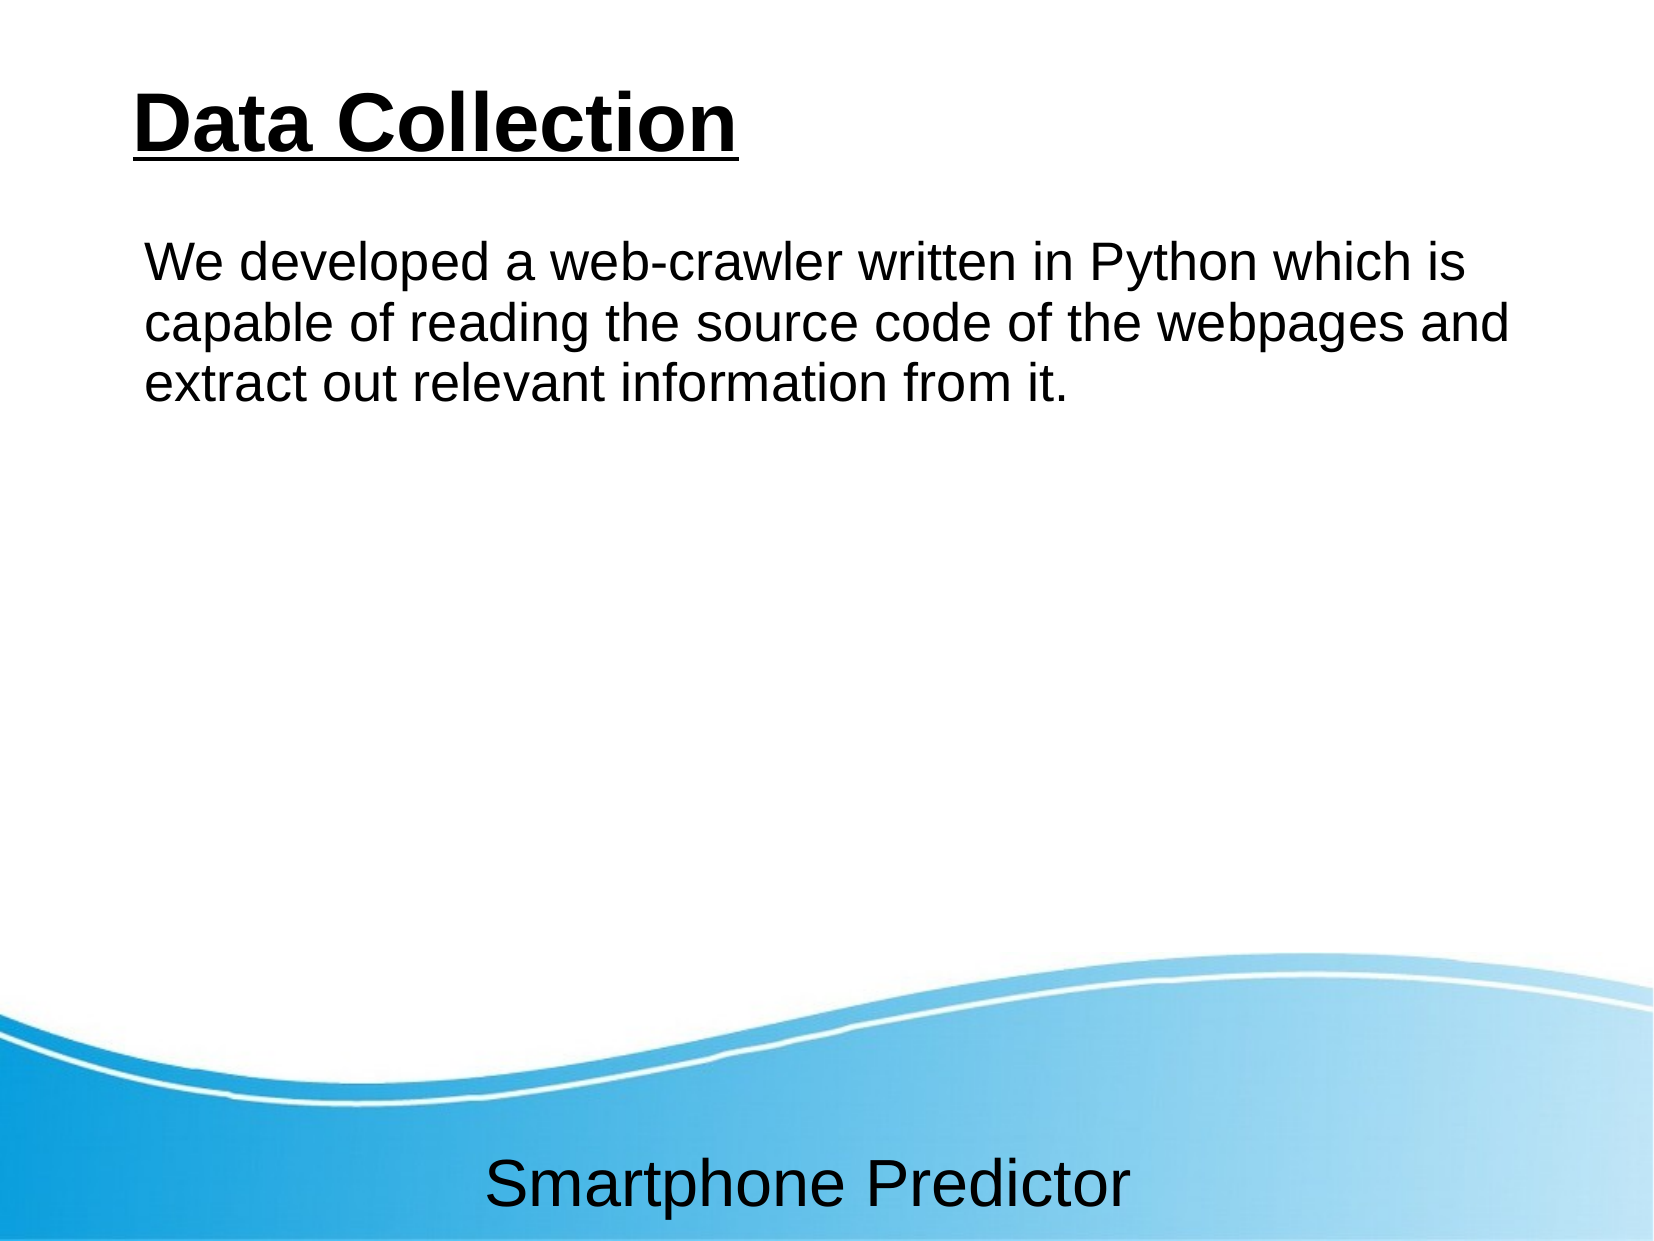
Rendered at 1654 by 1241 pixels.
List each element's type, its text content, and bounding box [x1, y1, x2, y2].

text_box Data Collection [118, 69, 754, 178]
list Smartphone Predictor [413, 1145, 1264, 1231]
text_box We developed a web-crawler written in Python which is capable of reading the source code of the webpages and extract out relevant information from it. [129, 224, 1560, 508]
picture [0, 952, 1654, 1241]
